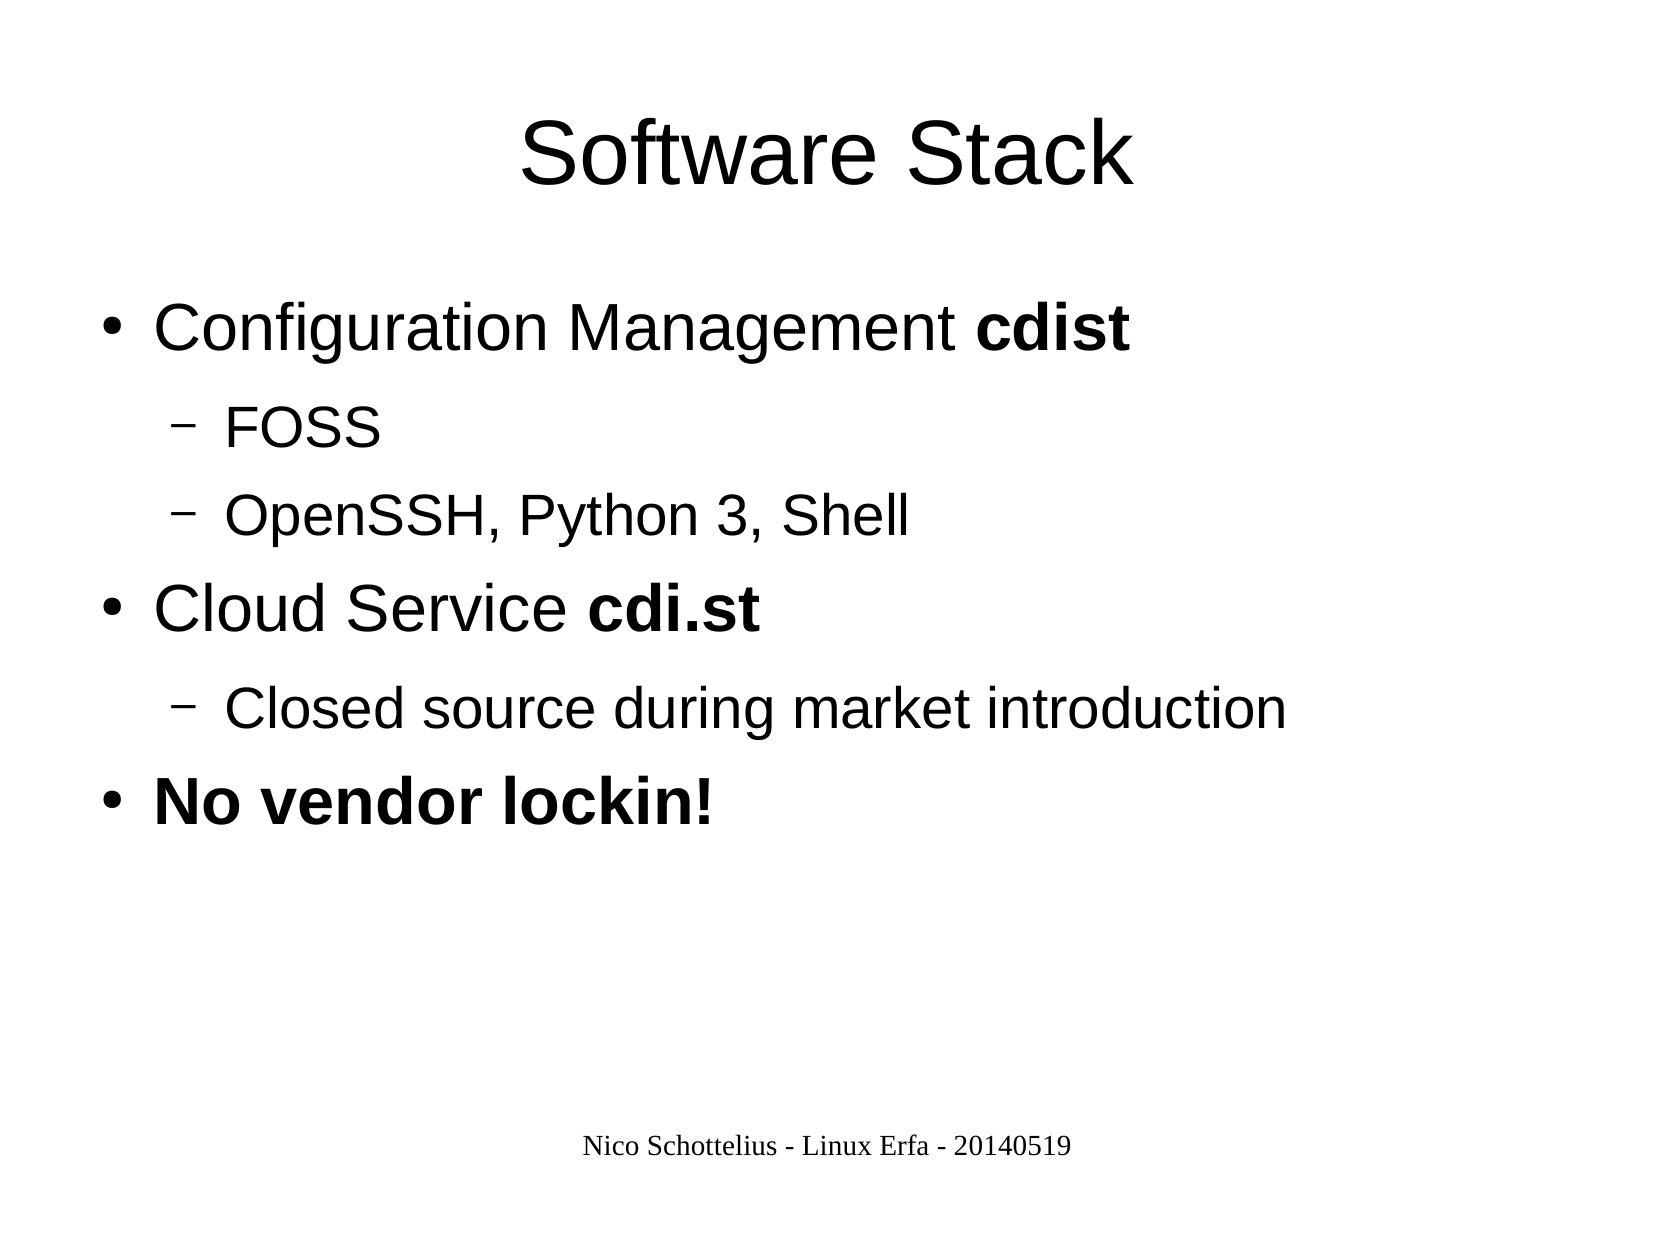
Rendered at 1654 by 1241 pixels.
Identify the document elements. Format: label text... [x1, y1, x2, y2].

list Configuration Management cdist FOSS OpenSSH, Python 3, Shell Cloud Service cdi.st Closed source during market introduction No vendor lockin! [82, 290, 1538, 1010]
title Software Stack [82, 49, 1571, 257]
